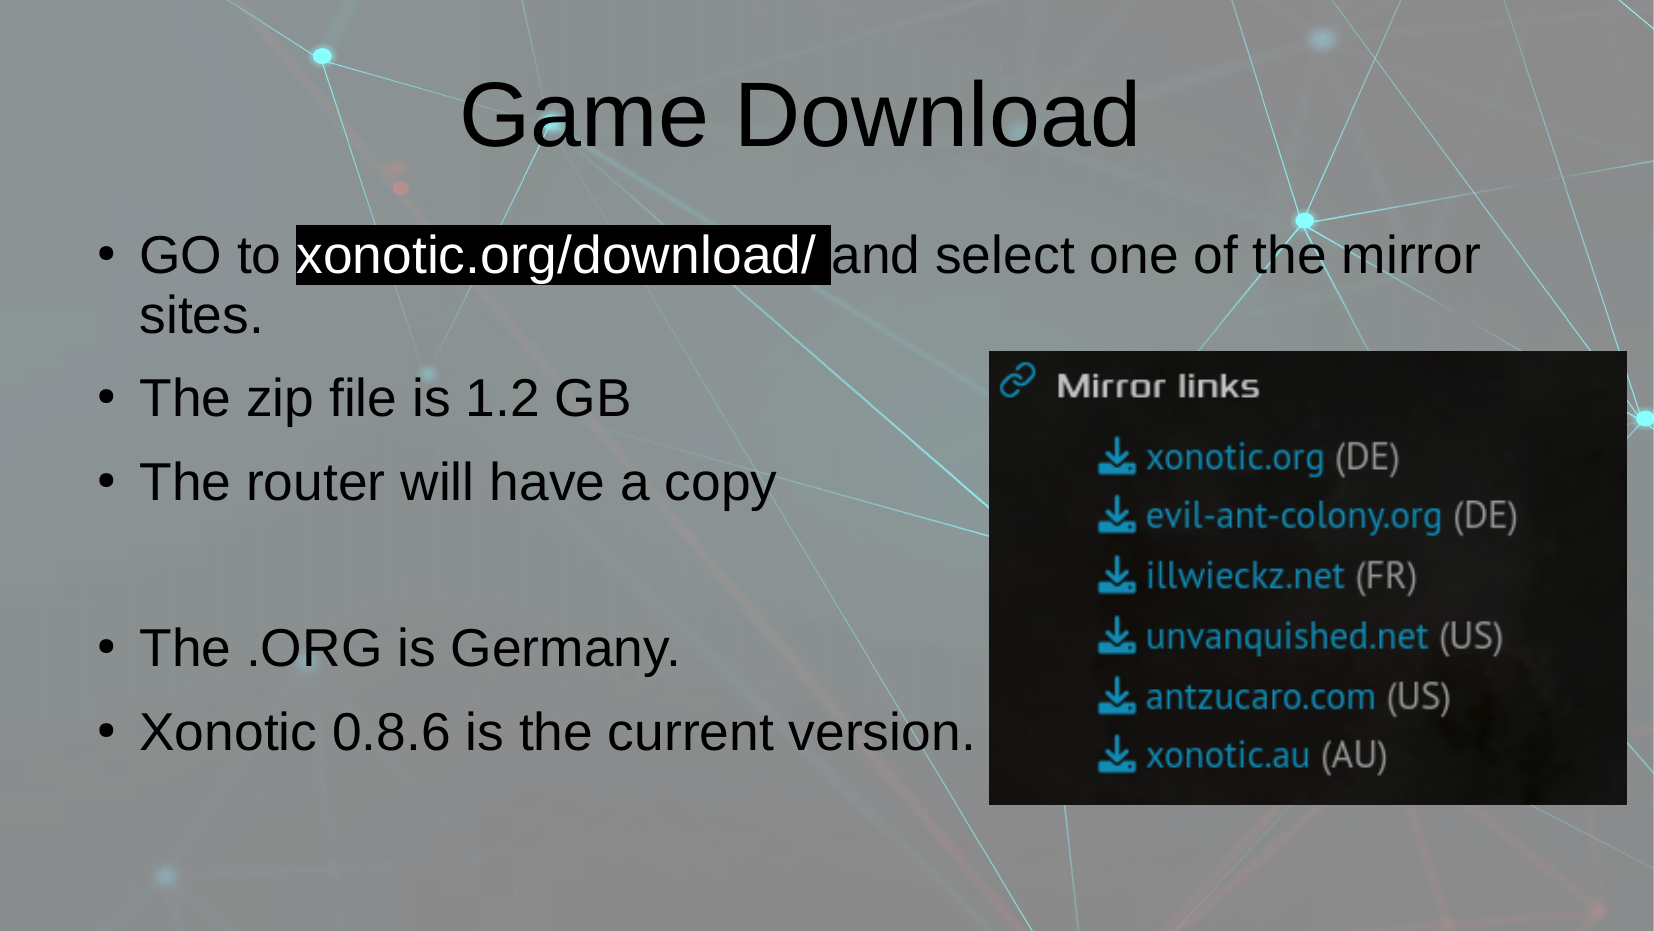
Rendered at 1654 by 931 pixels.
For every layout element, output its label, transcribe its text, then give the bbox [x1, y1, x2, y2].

list GO to xonotic.org/download/ and select one of the mirror sites. The zip file is 1.2 GB The router will have a copy The .ORG is Germany. Xonotic 0.8.6 is the current version. [82, 225, 1571, 765]
title Game Download [82, 37, 1571, 193]
picture [0, 0, 1654, 931]
